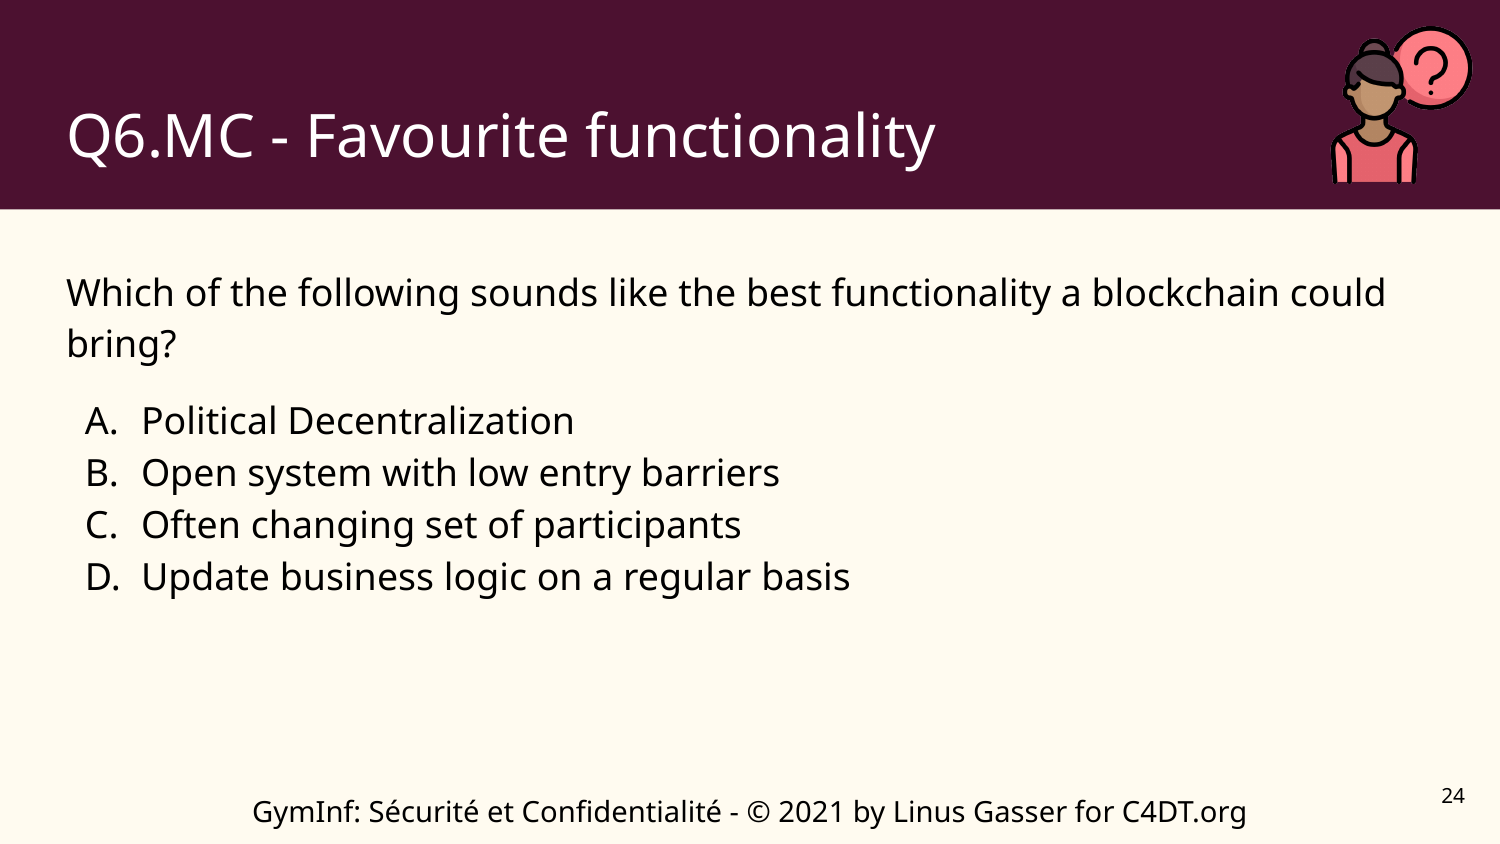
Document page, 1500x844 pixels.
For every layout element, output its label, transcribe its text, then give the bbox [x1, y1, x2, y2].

list Which of the following sounds like the best functionality a blockchain could bring? Political Decentralization Open system with low entry barriers Often changing set of participants Update business logic on a regular basis [51, 247, 1449, 752]
picture [1323, 26, 1480, 184]
title Q6.MC - Favourite functionality [51, 82, 1449, 185]
slide_number <number> [1389, 764, 1480, 830]
